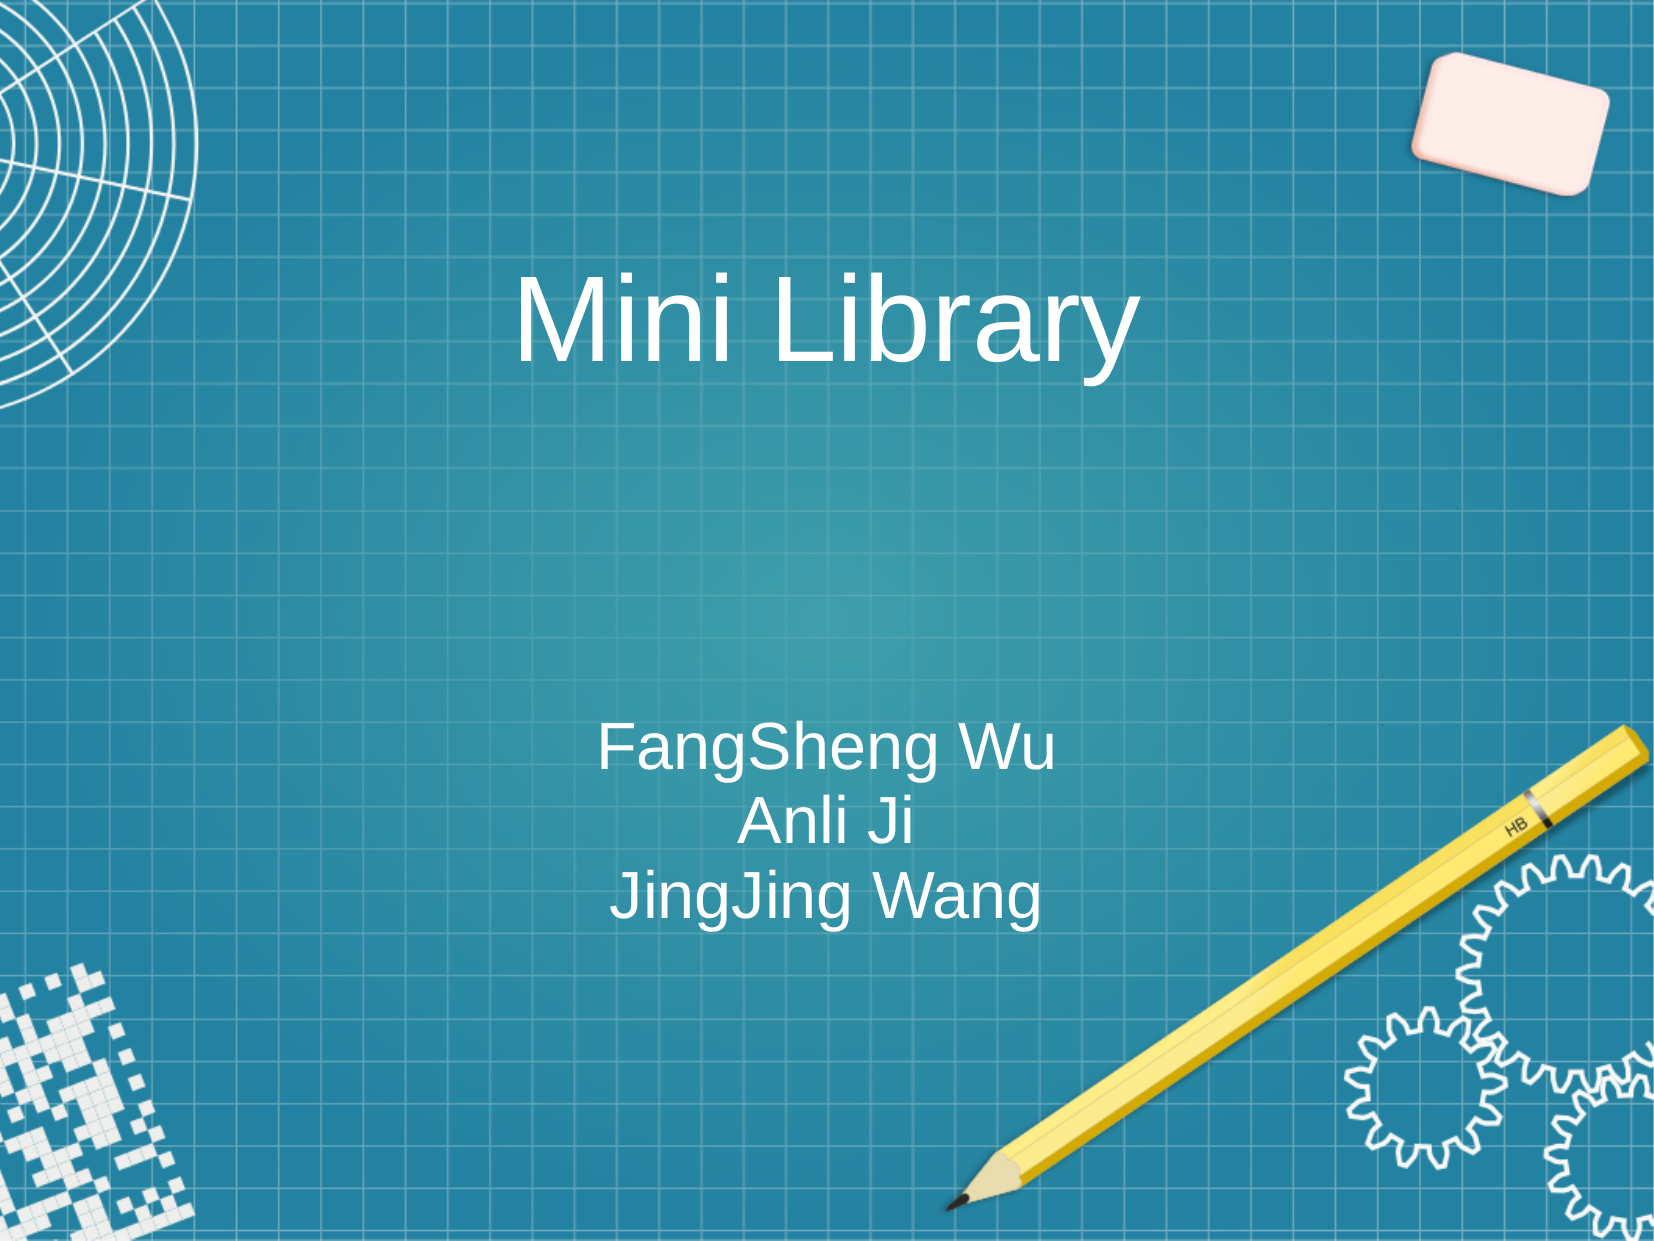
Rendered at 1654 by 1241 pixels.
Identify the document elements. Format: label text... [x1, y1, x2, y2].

title Mini Library [82, 177, 1571, 461]
subtitle FangSheng Wu Anli Ji JingJing Wang [82, 519, 1571, 1123]
picture [0, 0, 1654, 1241]
